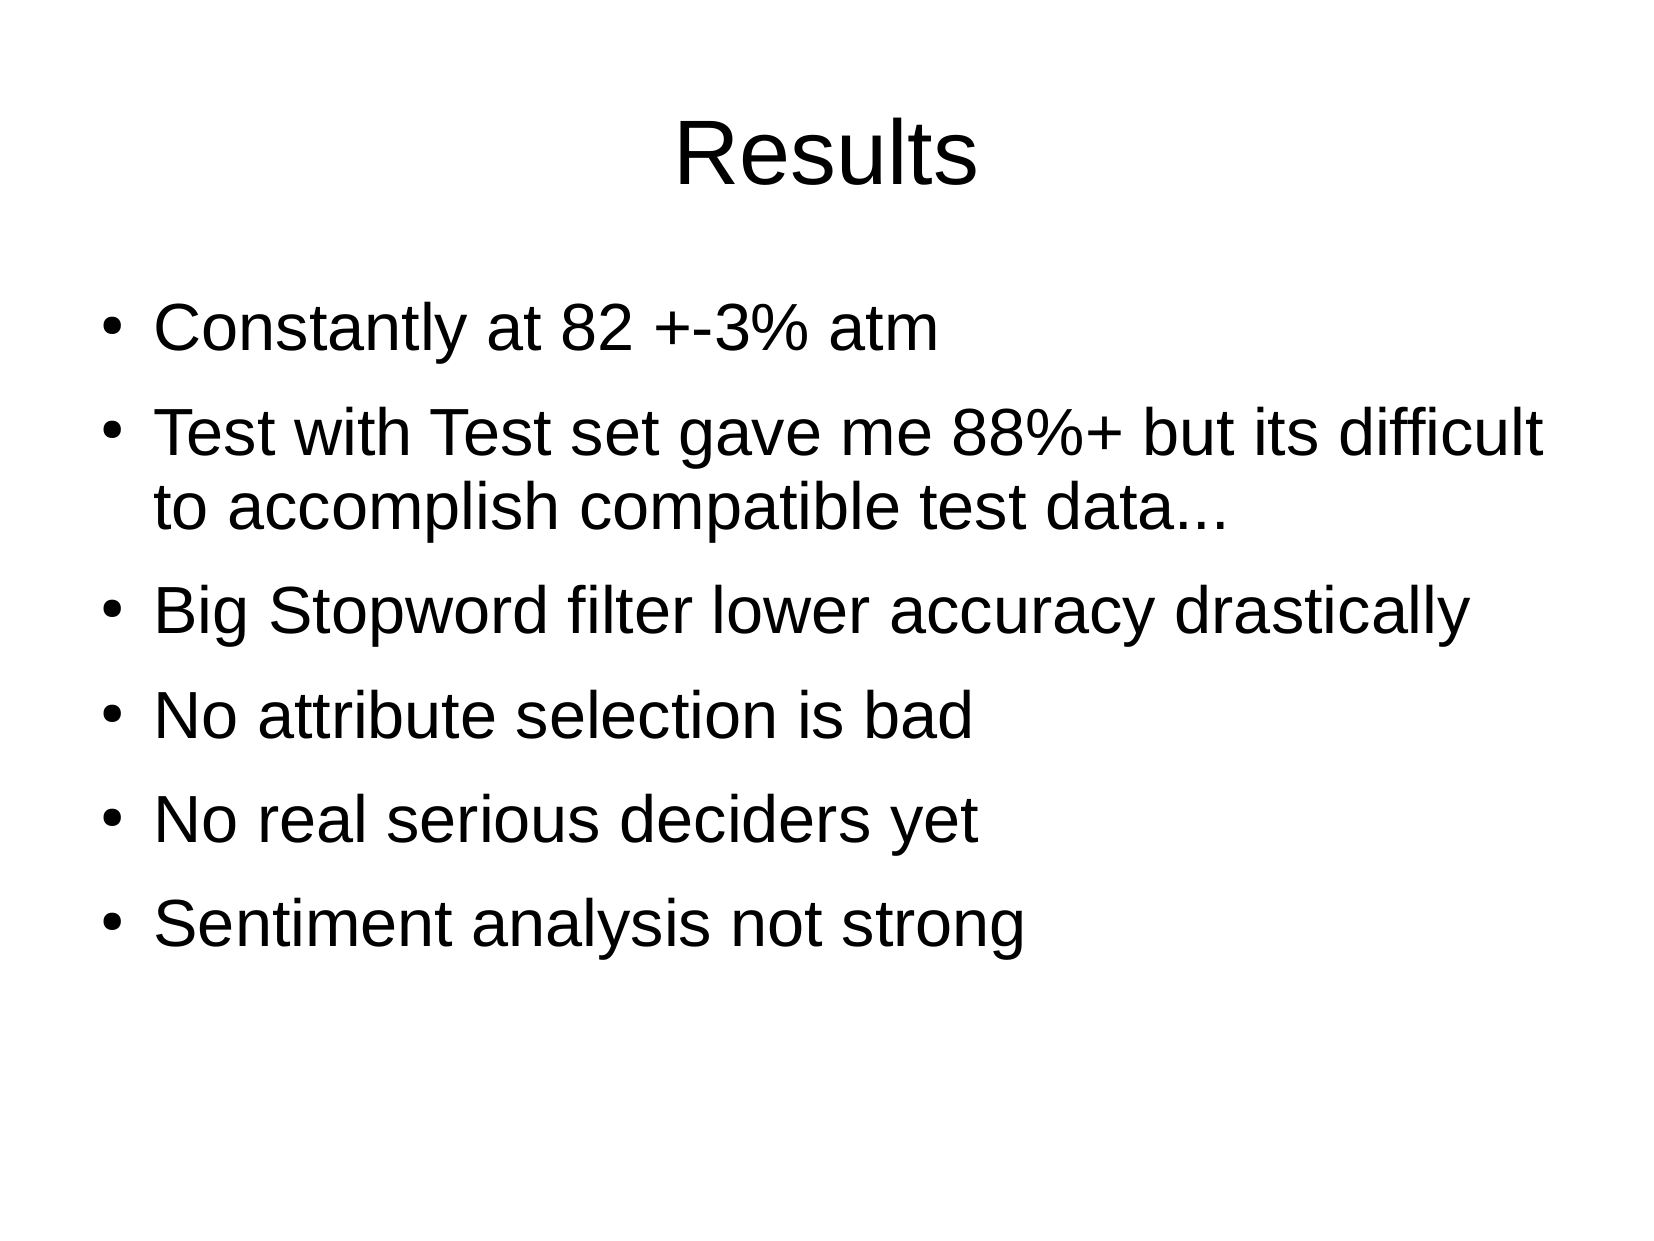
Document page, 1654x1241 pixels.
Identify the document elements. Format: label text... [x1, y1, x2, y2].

list Constantly at 82 +-3% atm Test with Test set gave me 88%+ but its difficult to accomplish compatible test data... Big Stopword filter lower accuracy drastically No attribute selection is bad No real serious deciders yet Sentiment analysis not strong [82, 290, 1571, 1010]
title Results [82, 49, 1571, 257]
